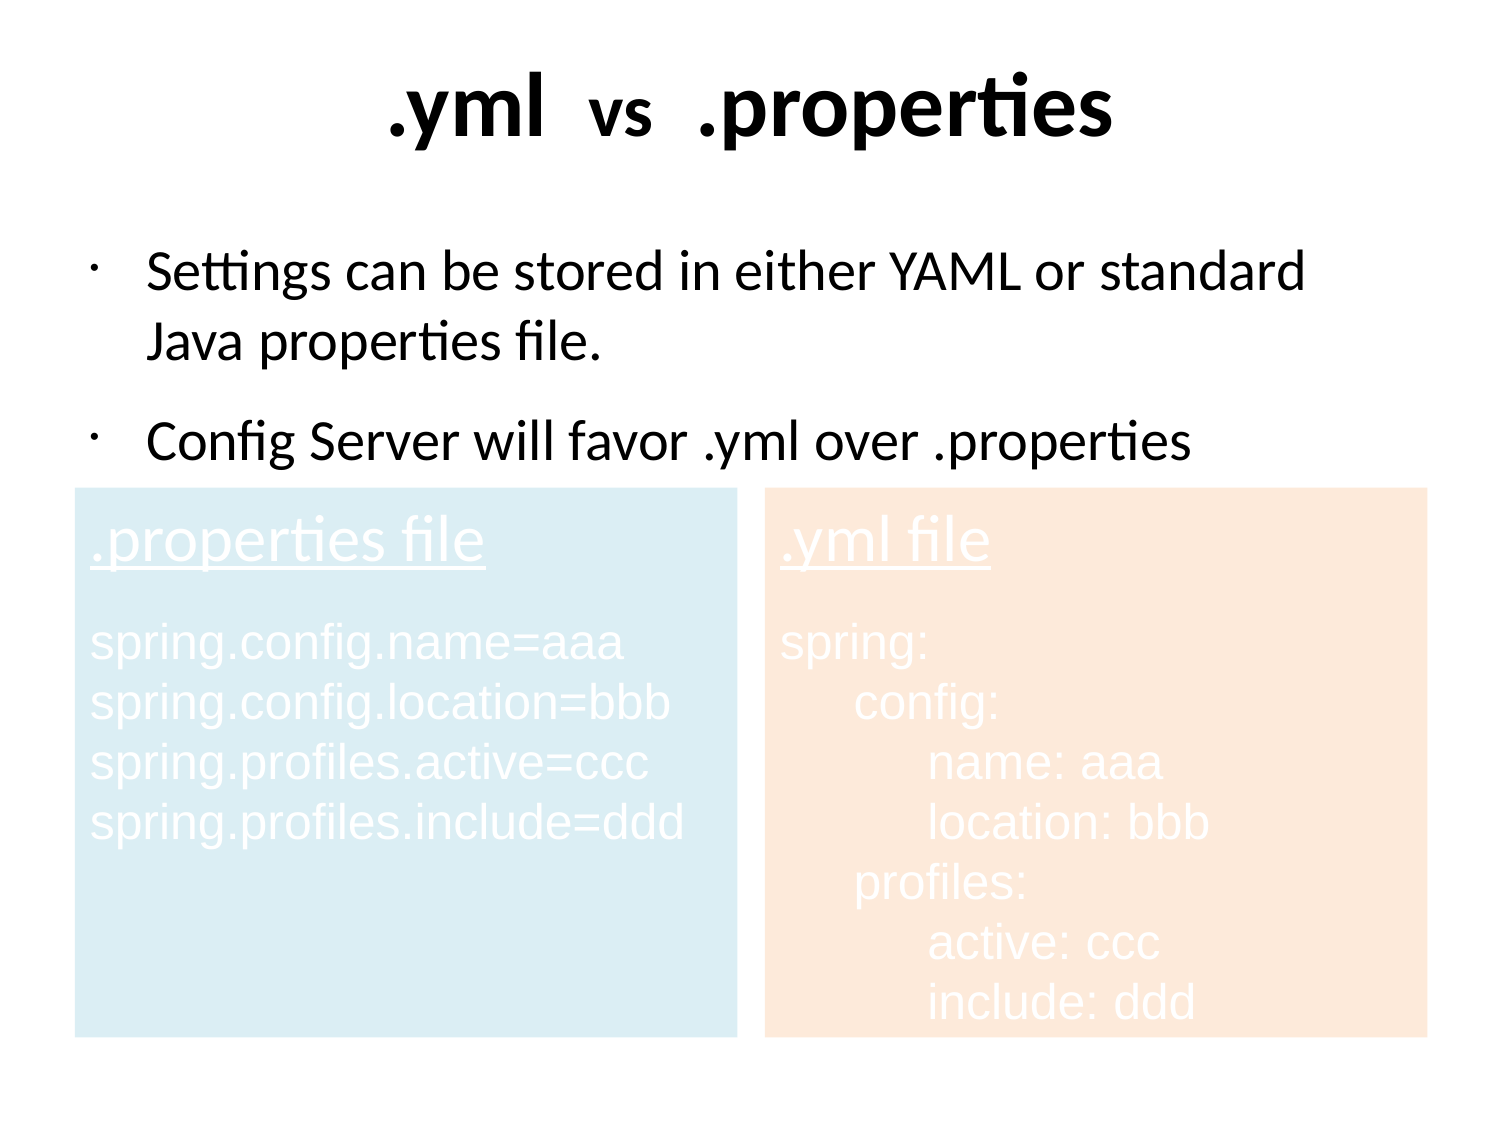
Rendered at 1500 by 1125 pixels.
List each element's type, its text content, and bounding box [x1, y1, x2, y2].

title .yml vs .properties [75, 37, 1425, 224]
text_box .properties file spring.config.name=aaa spring.config.location=bbb spring.profiles.active=ccc spring.profiles.include=ddd [74, 487, 738, 1038]
list Settings can be stored in either YAML or standard Java properties file. Config Server will favor .yml over .properties [75, 224, 1425, 488]
text_box .yml file spring: config: name: aaa location: bbb profiles: active: ccc include: ddd [764, 487, 1428, 1038]
